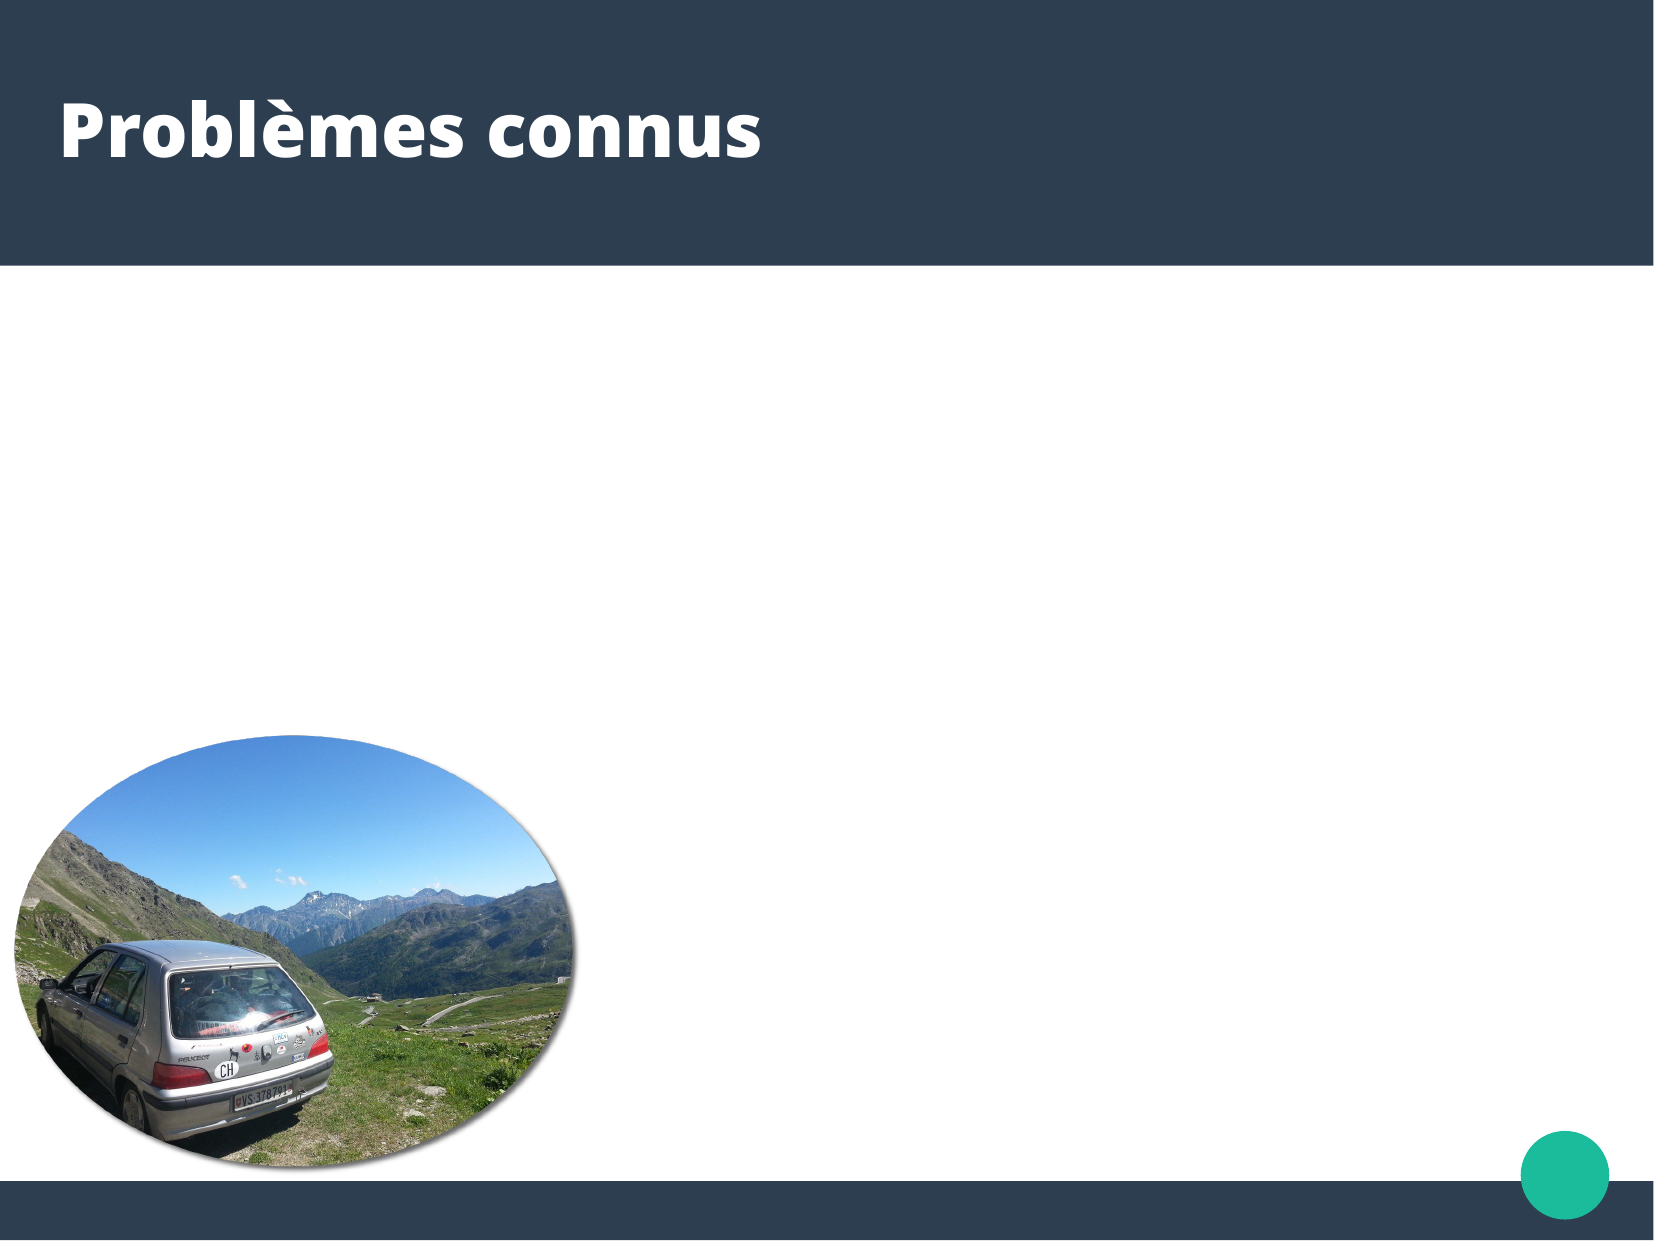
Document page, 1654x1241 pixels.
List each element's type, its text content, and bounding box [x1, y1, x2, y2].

title Problèmes connus [59, 49, 1595, 207]
picture [11, 732, 583, 1177]
